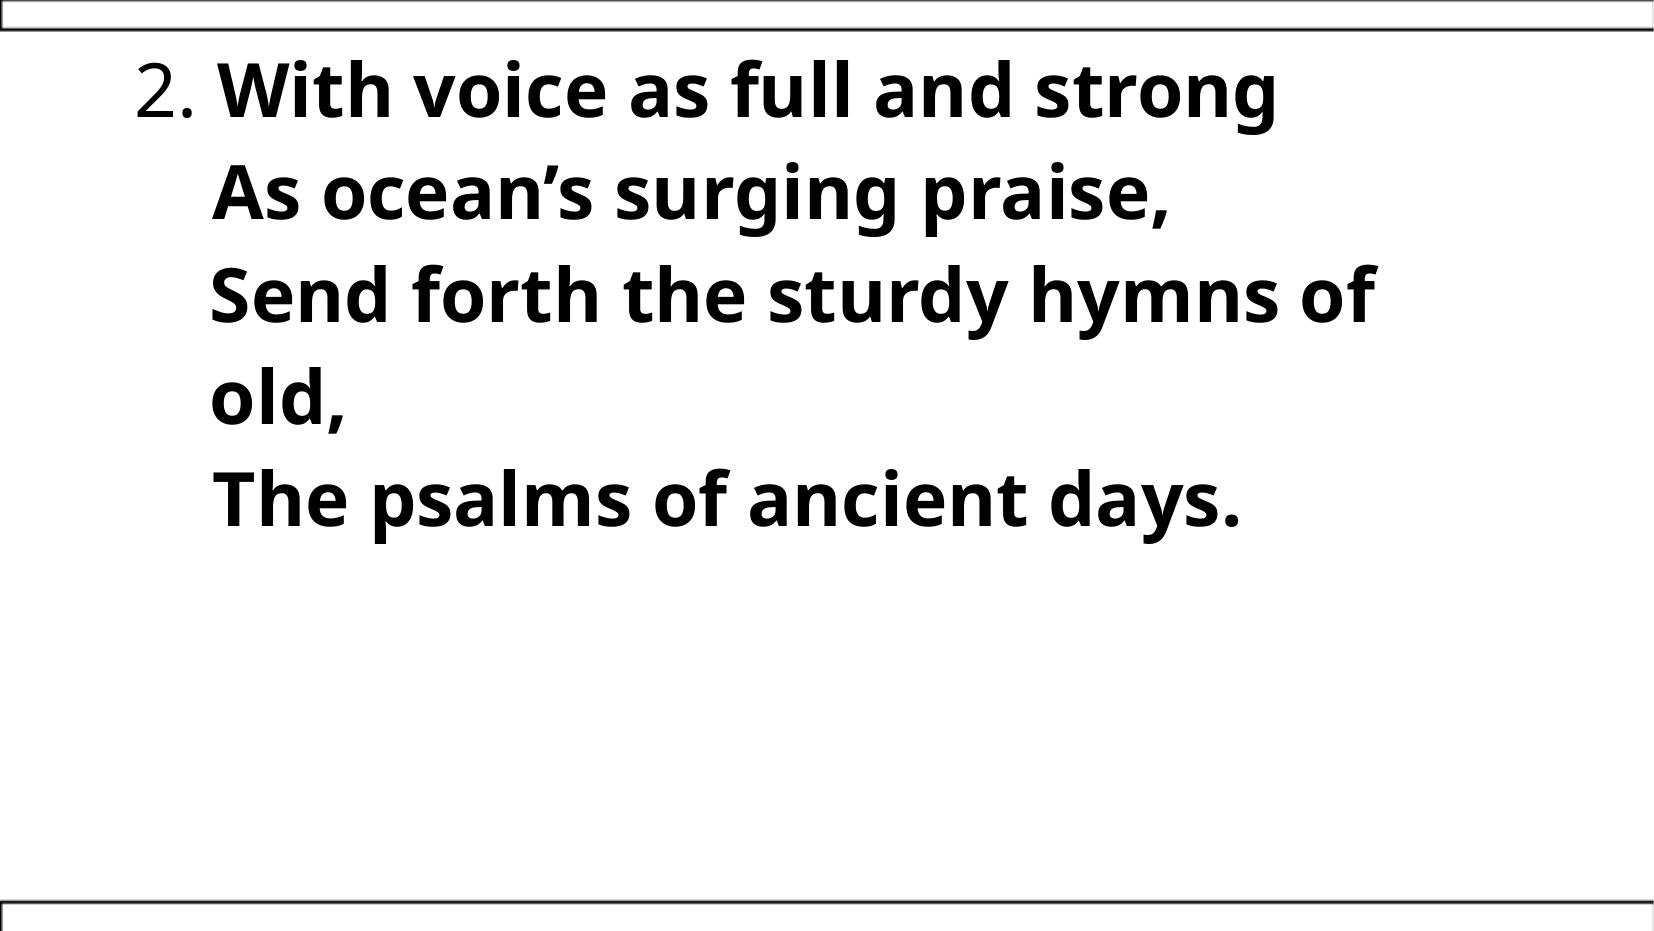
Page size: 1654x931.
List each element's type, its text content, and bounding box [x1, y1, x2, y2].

picture [0, 0, 1654, 931]
text_box 2. With voice as full and strong As ocean’s surging praise, Send forth the sturdy hymns of old, The psalms of ancient days. [120, 30, 1546, 445]
